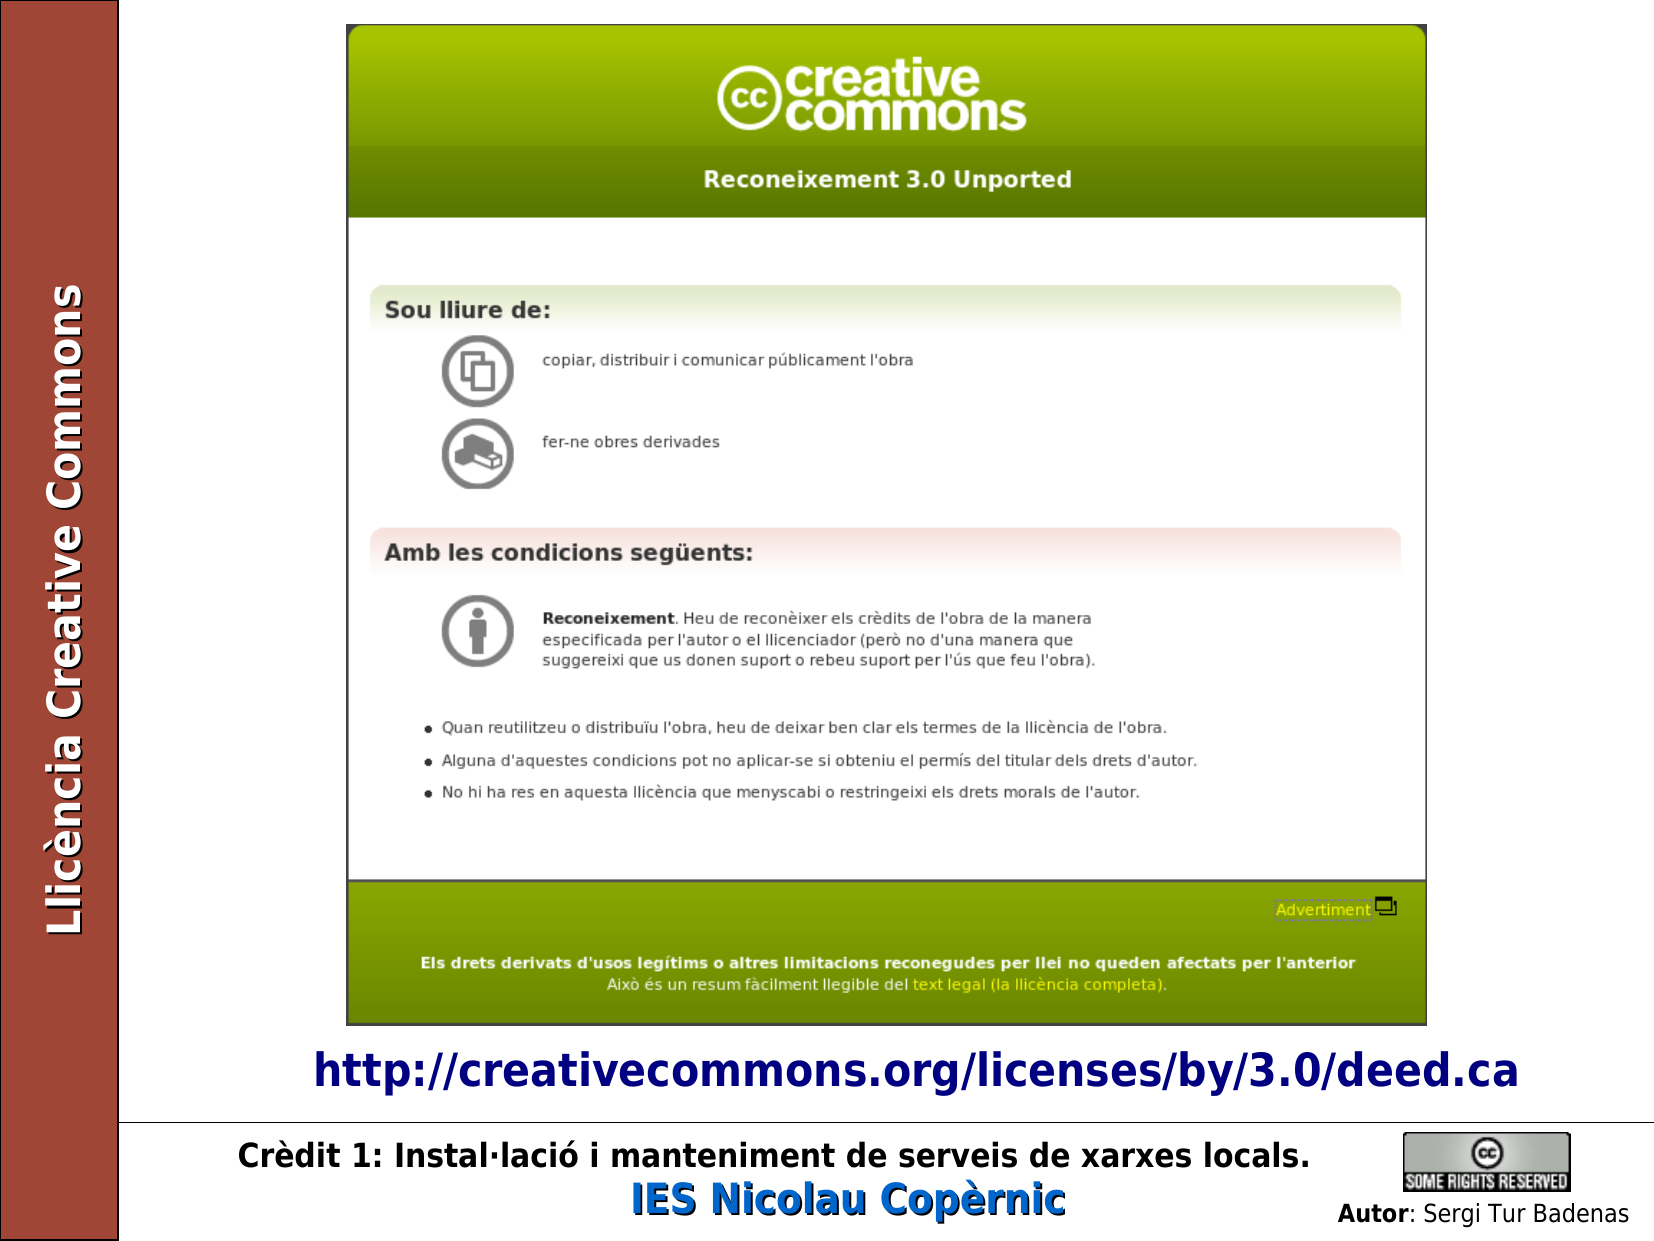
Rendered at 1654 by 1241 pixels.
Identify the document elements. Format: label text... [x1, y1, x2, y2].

picture [1403, 1132, 1571, 1192]
picture [346, 24, 1427, 1026]
text_box http://creativecommons.org/licenses/by/3.0/deed.ca [298, 1036, 1583, 1105]
